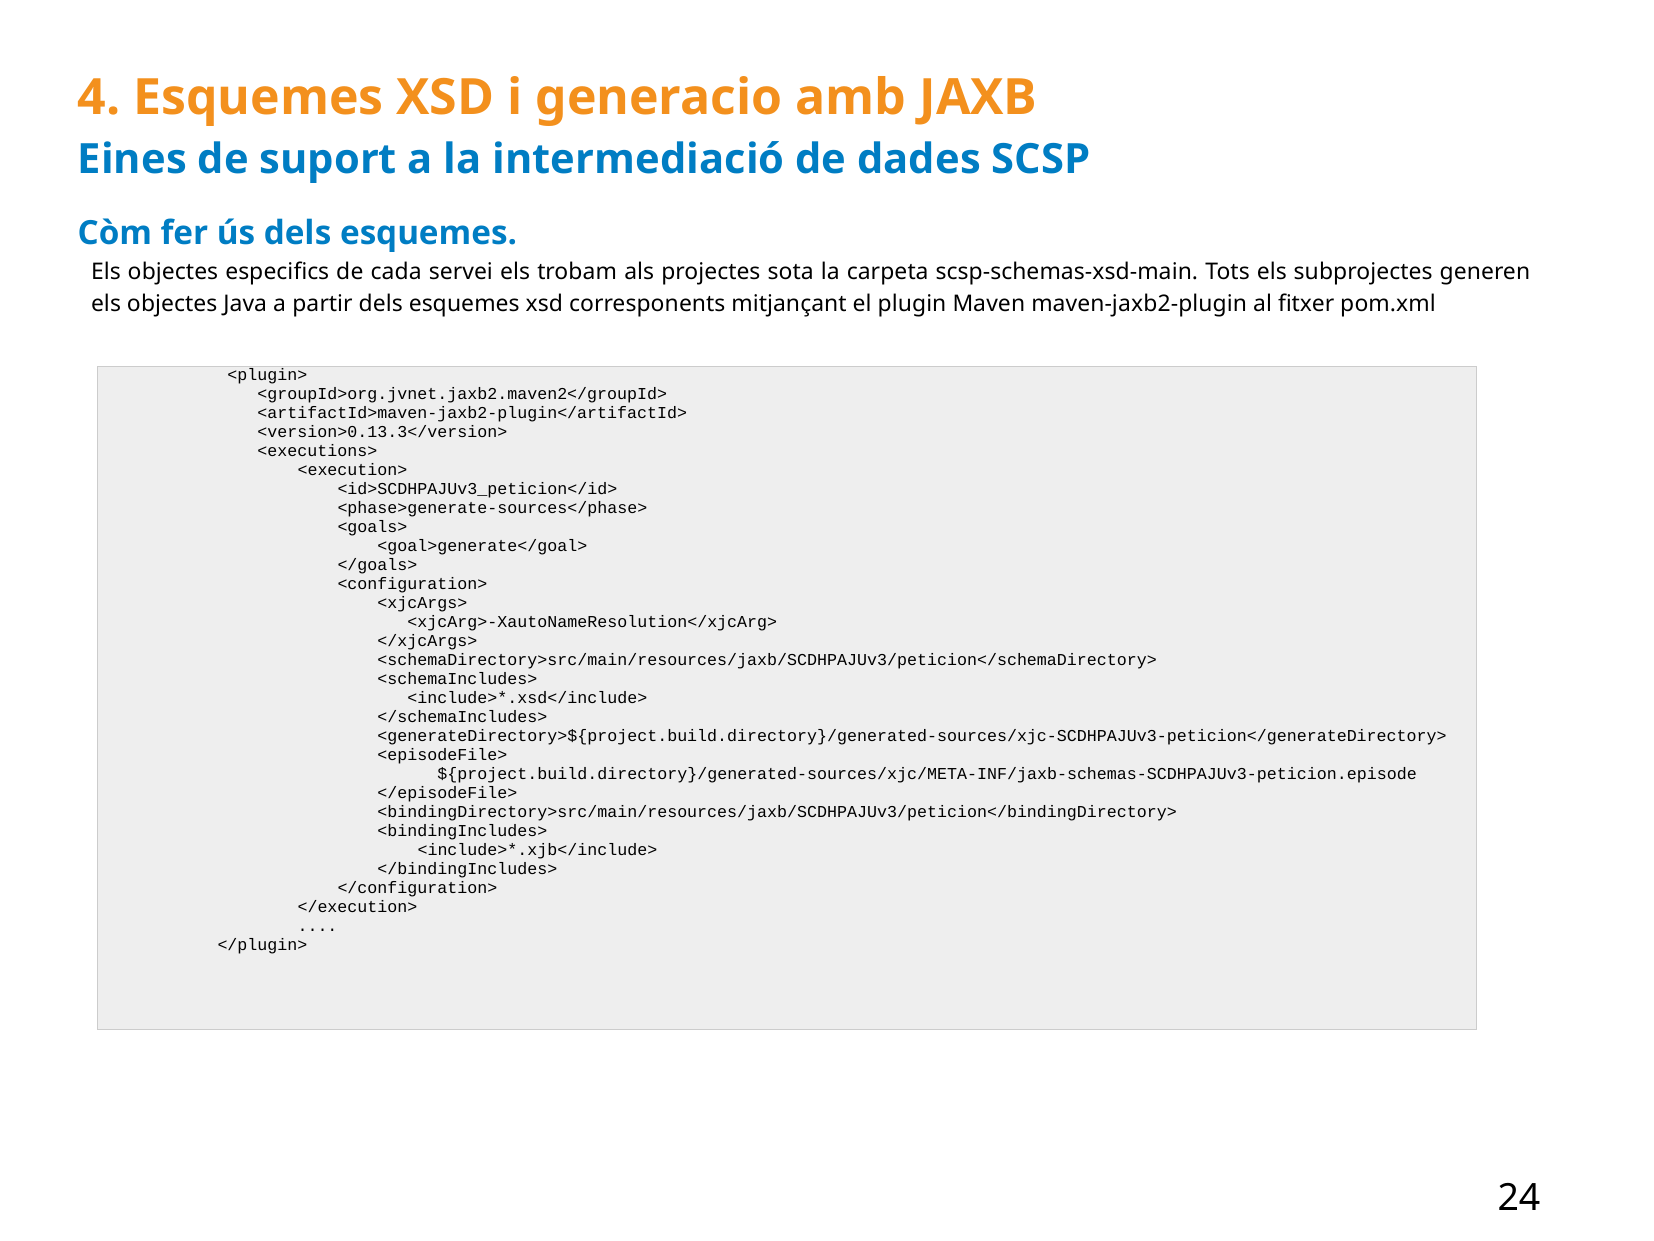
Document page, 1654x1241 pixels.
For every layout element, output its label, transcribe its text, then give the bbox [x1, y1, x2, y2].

text_box <número> [1482, 1163, 1654, 1229]
text_box <plugin> <groupId>org.jvnet.jaxb2.maven2</groupId> <artifactId>maven-jaxb2-plugin</artifactId> <version>0.13.3</version> <executions> <execution> <id>SCDHPAJUv3_peticion</id> <phase>generate-sources</phase> <goals> <goal>generate</goal> </goals> <configuration> <xjcArgs> <xjcArg>-XautoNameResolution</xjcArg> </xjcArgs> <schemaDirectory>src/main/resources/jaxb/SCDHPAJUv3/peticion</schemaDirectory> <schemaIncludes> <include>*.xsd</include> </schemaIncludes> <generateDirectory>${project.build.directory}/generated-sources/xjc-SCDHPAJUv3-peticion</generateDirectory> <episodeFile> ${project.build.directory}/generated-sources/xjc/META-INF/jaxb-schemas-SCDHPAJUv3-peticion.episode </episodeFile> <bindingDirectory>src/main/resources/jaxb/SCDHPAJUv3/peticion</bindingDirectory> <bindingIncludes> <include>*.xjb</include> </bindingIncludes> </configuration> </execution> .... </plugin> [97, 366, 1477, 1030]
text_box 4. Esquemes XSD i generacio amb JAXB Eines de suport a la intermediació de dades SCSP Còm fer ús dels esquemes. [63, 53, 1535, 148]
text_box Els objectes especifics de cada servei els trobam als projectes sota la carpeta scsp-schemas-xsd-main. Tots els subprojectes generen els objectes Java a partir dels esquemes xsd corresponents mitjançant el plugin Maven maven-jaxb2-plugin al fitxer pom.xml [76, 248, 1548, 355]
